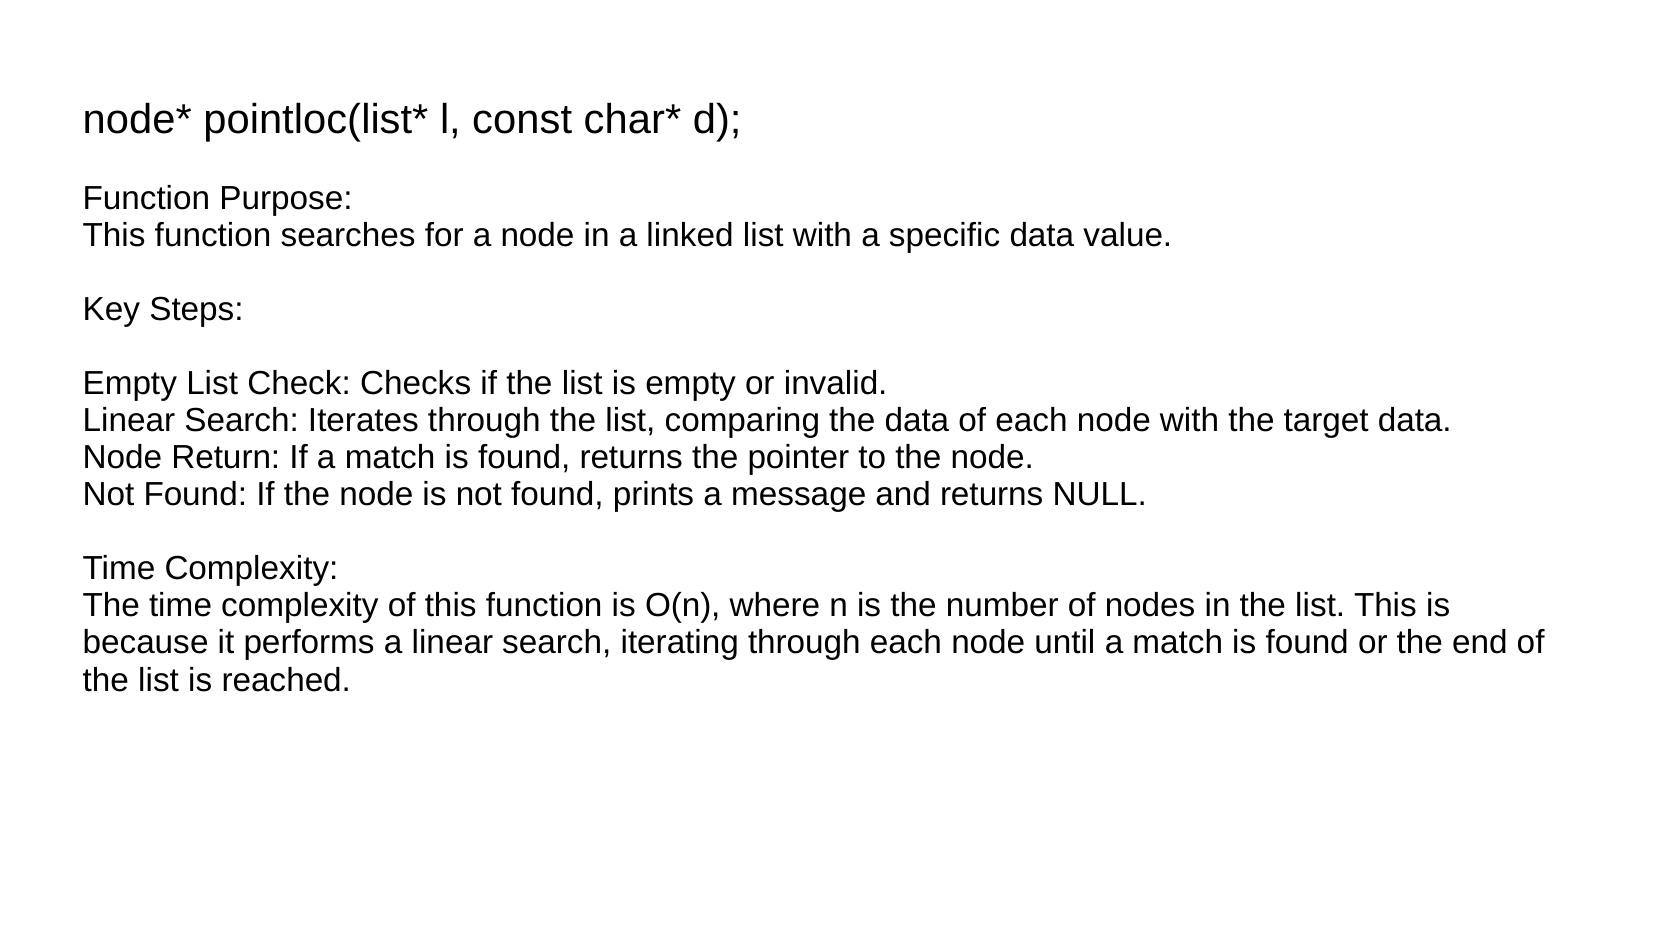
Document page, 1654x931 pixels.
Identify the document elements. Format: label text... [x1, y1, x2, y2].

subtitle node* pointloc(list* l, const char* d); Function Purpose: This function searches for a node in a linked list with a specific data value. Key Steps: Empty List Check: Checks if the list is empty or invalid. Linear Search: Iterates through the list, comparing the data of each node with the target data. Node Return: If a match is found, returns the pointer to the node. Not Found: If the node is not found, prints a message and returns NULL. Time Complexity: The time complexity of this function is O(n), where n is the number of nodes in the list. This is because it performs a linear search, iterating through each node until a match is found or the end of the list is reached. [82, 37, 1571, 757]
